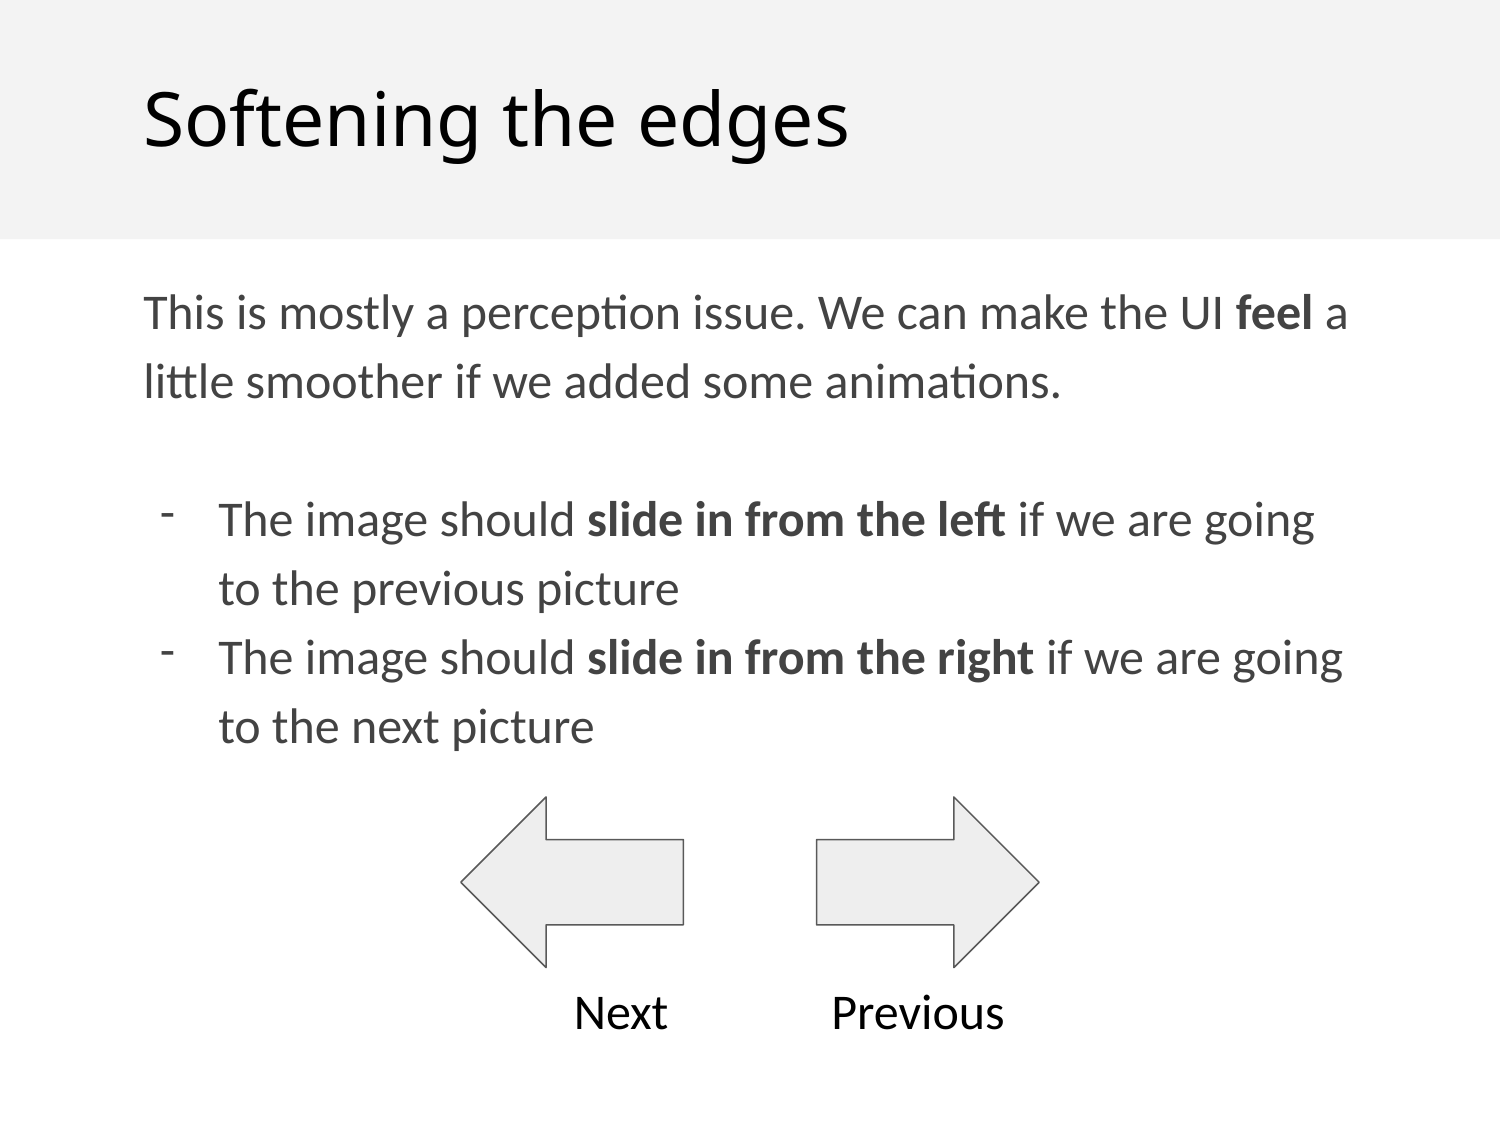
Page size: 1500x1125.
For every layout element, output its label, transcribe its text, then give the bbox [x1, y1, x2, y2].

text_box Previous [816, 939, 1180, 1080]
text_box [816, 796, 1040, 939]
text_box Next [320, 939, 684, 1080]
list This is mostly a perception issue. We can make the UI feel a little smoother if we added some animations. The image should slide in from the left if we are going to the previous picture The image should slide in from the right if we are going to the next picture [128, 255, 1372, 757]
text_box [460, 796, 684, 939]
title Softening the edges [128, 56, 1372, 183]
